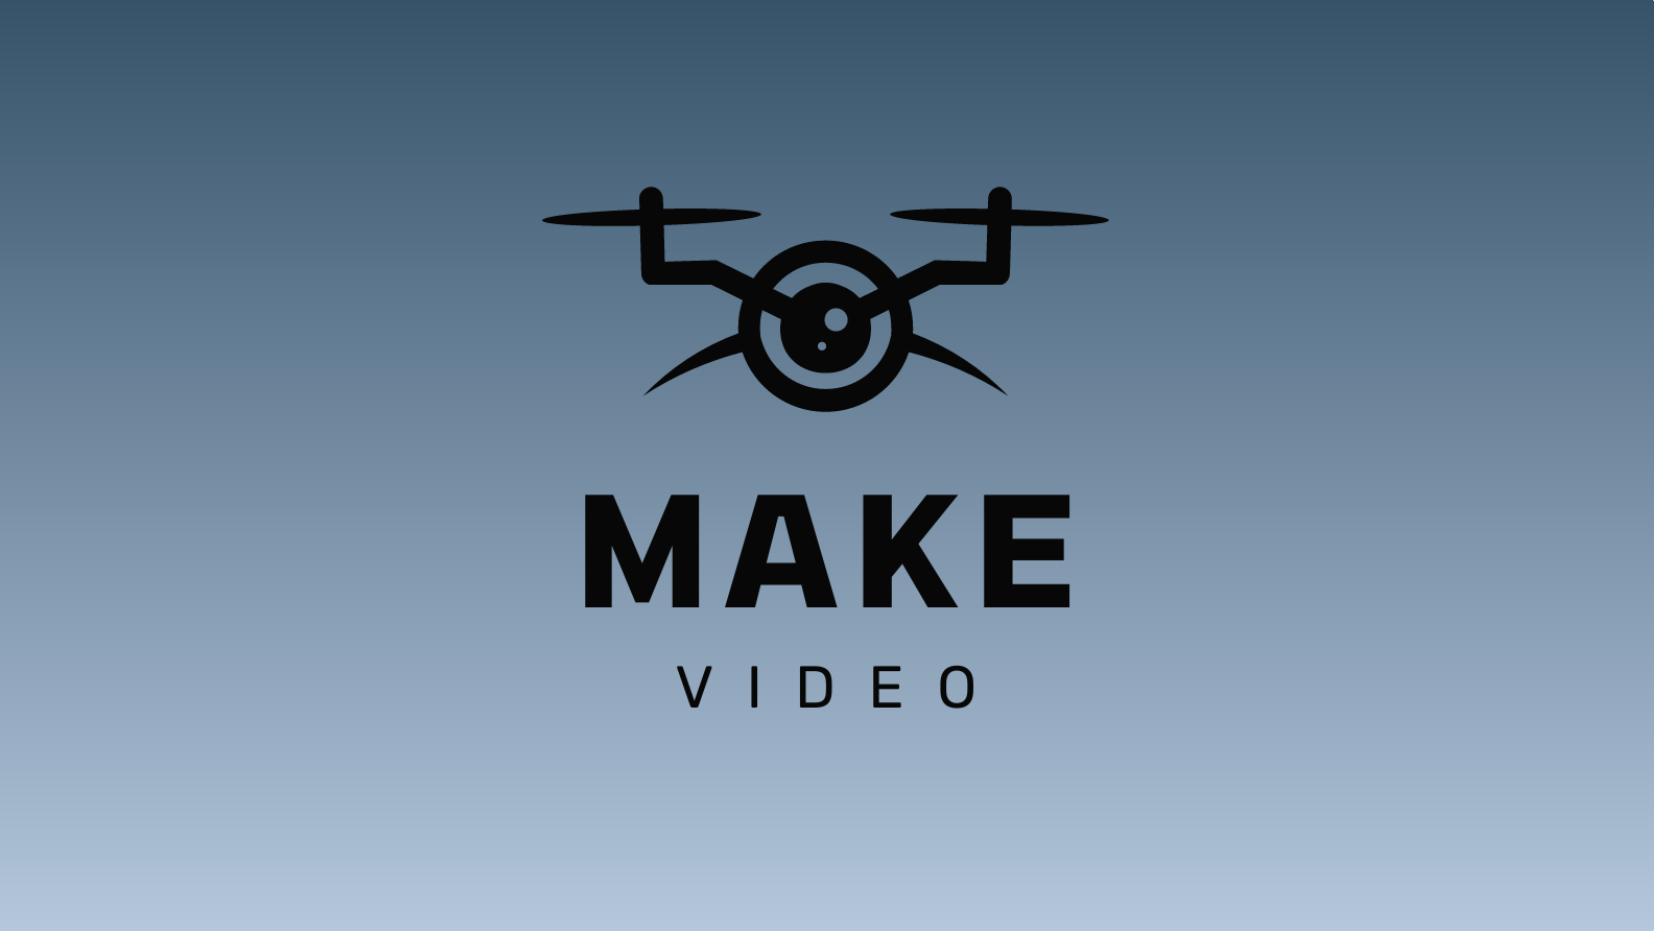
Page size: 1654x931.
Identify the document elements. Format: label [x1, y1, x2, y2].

picture [442, 148, 1225, 931]
